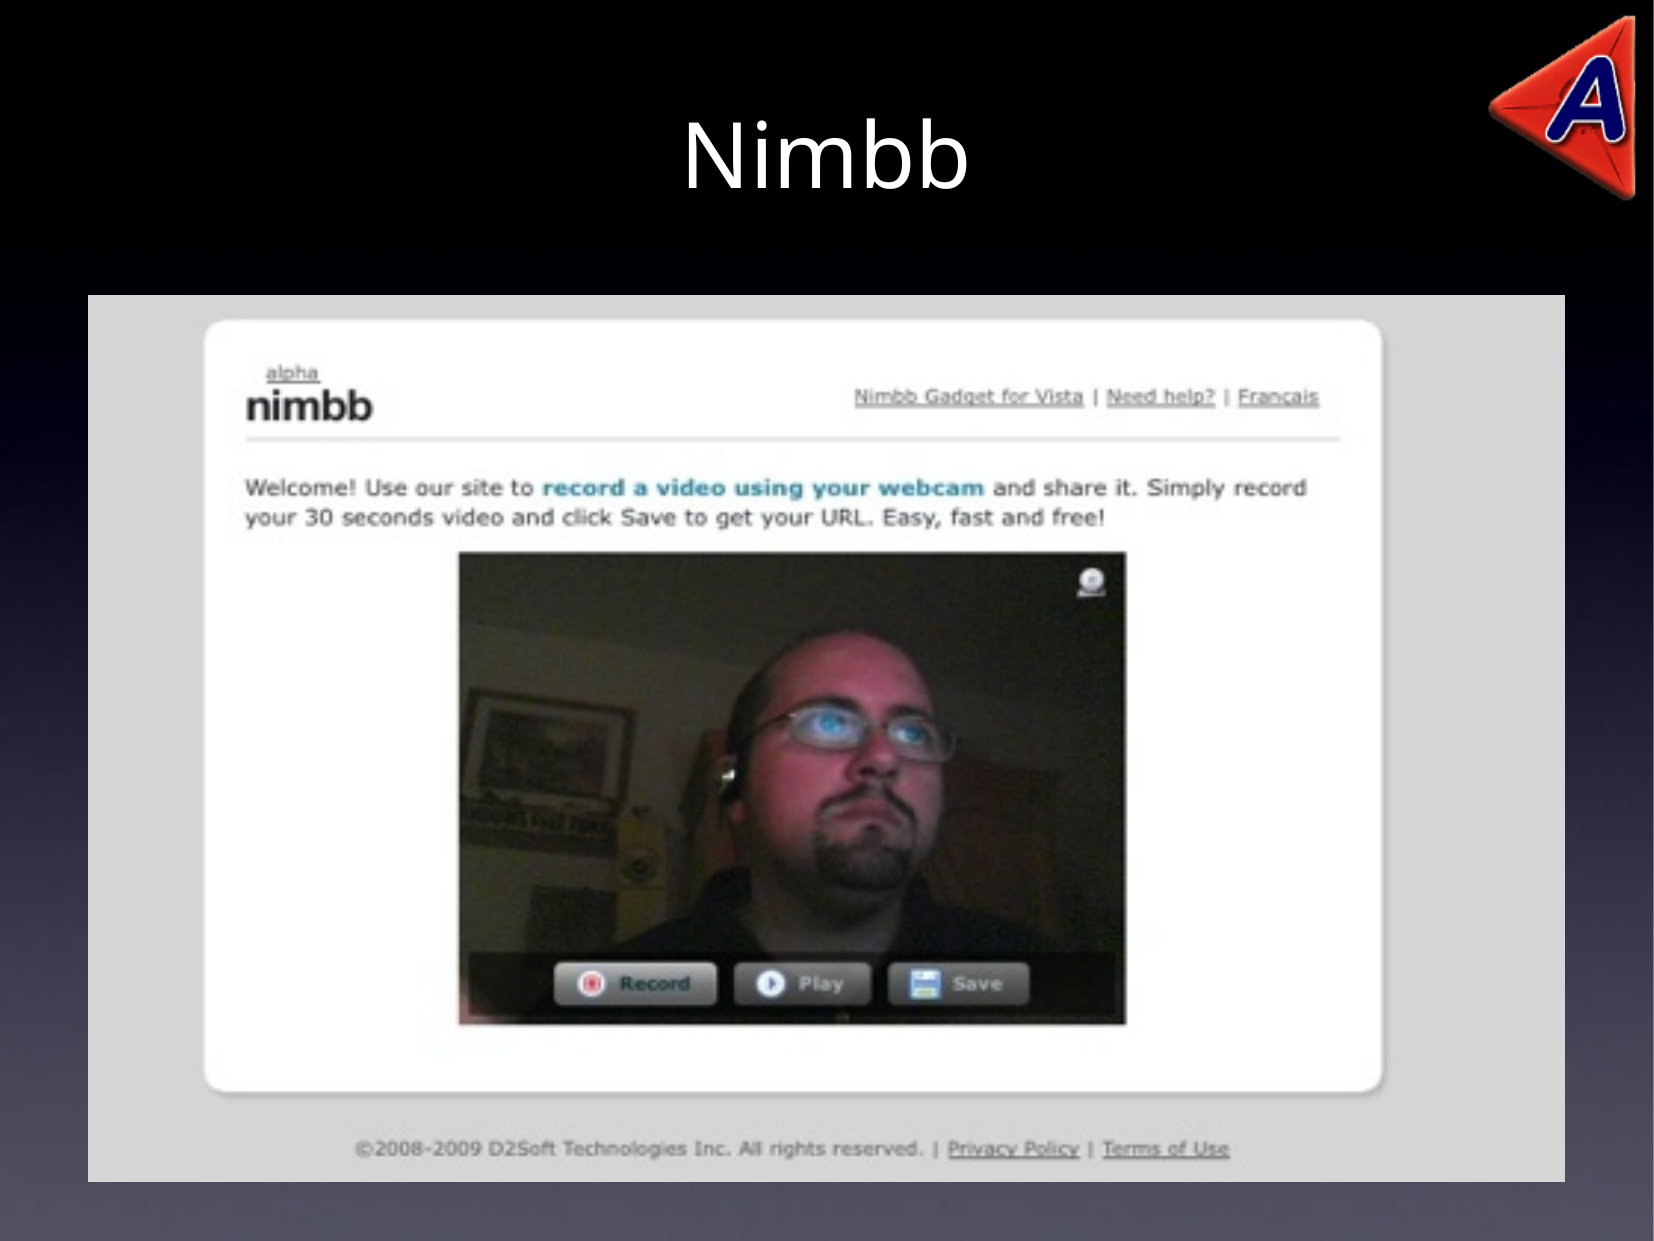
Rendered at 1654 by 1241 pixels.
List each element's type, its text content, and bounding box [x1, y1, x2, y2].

title Nimbb [82, 56, 1571, 250]
picture [0, 0, 1654, 1241]
